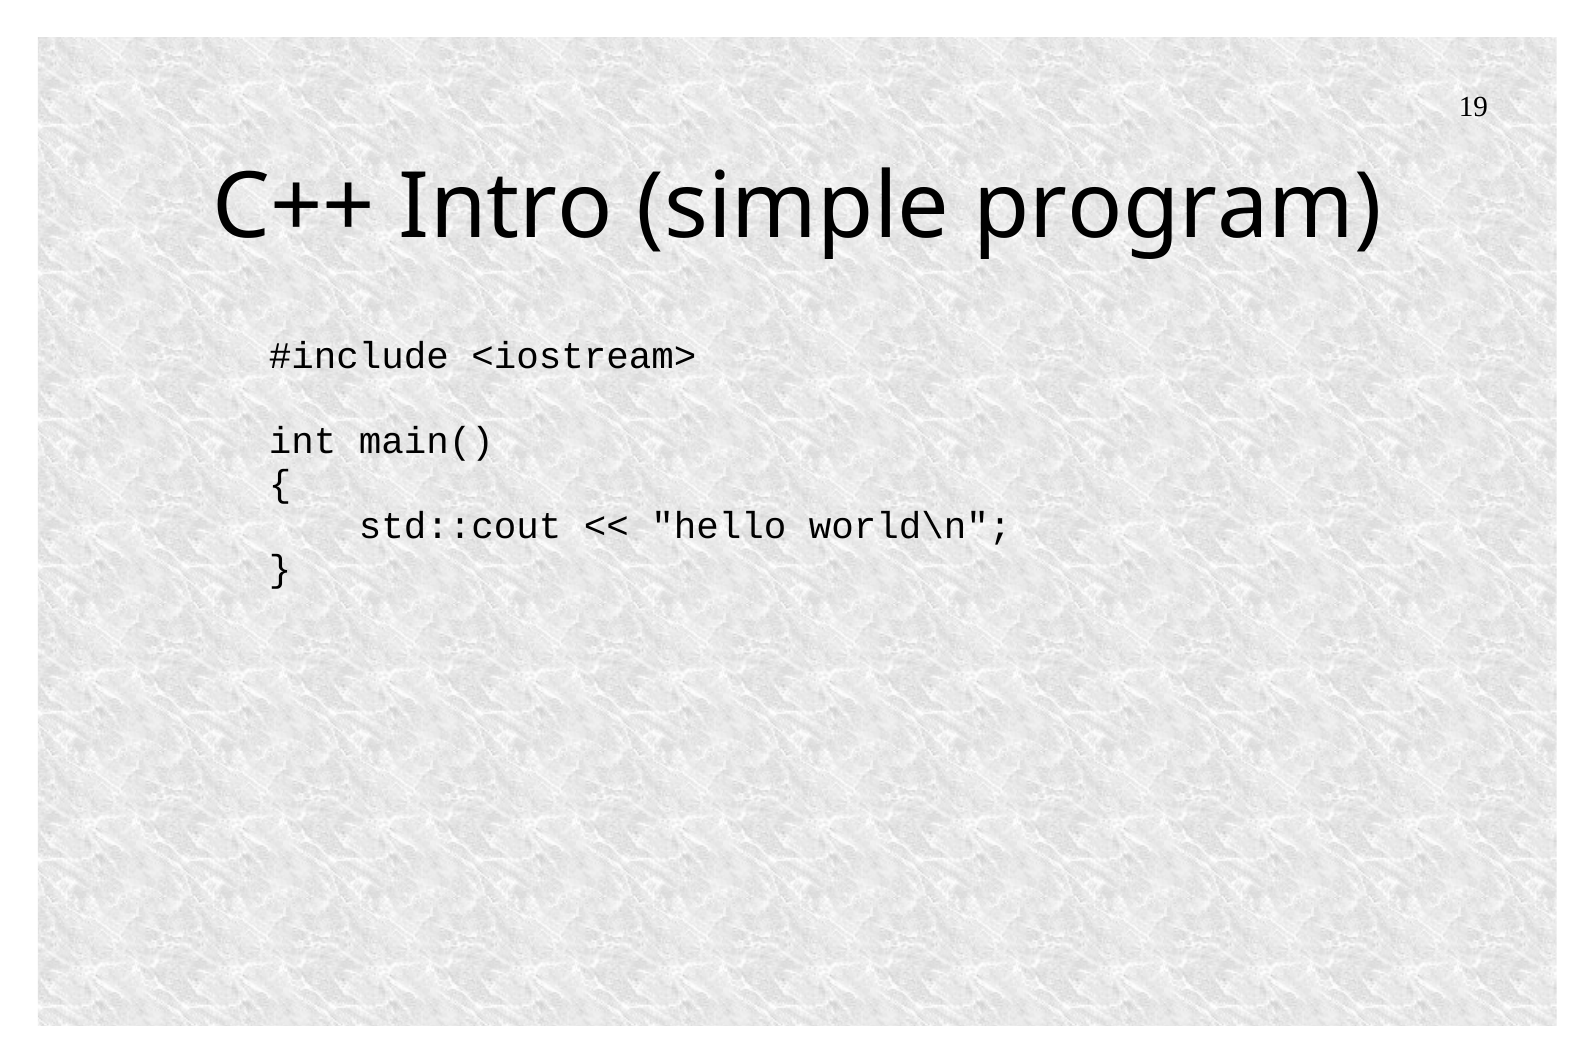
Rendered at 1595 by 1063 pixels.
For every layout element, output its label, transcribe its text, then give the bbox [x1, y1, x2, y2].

picture [37, 37, 1557, 1026]
text_box #include <iostream> int main() { std::cout << "hello world\n"; } [268, 337, 1140, 730]
title C++ Intro (simple program) [149, 119, 1447, 285]
